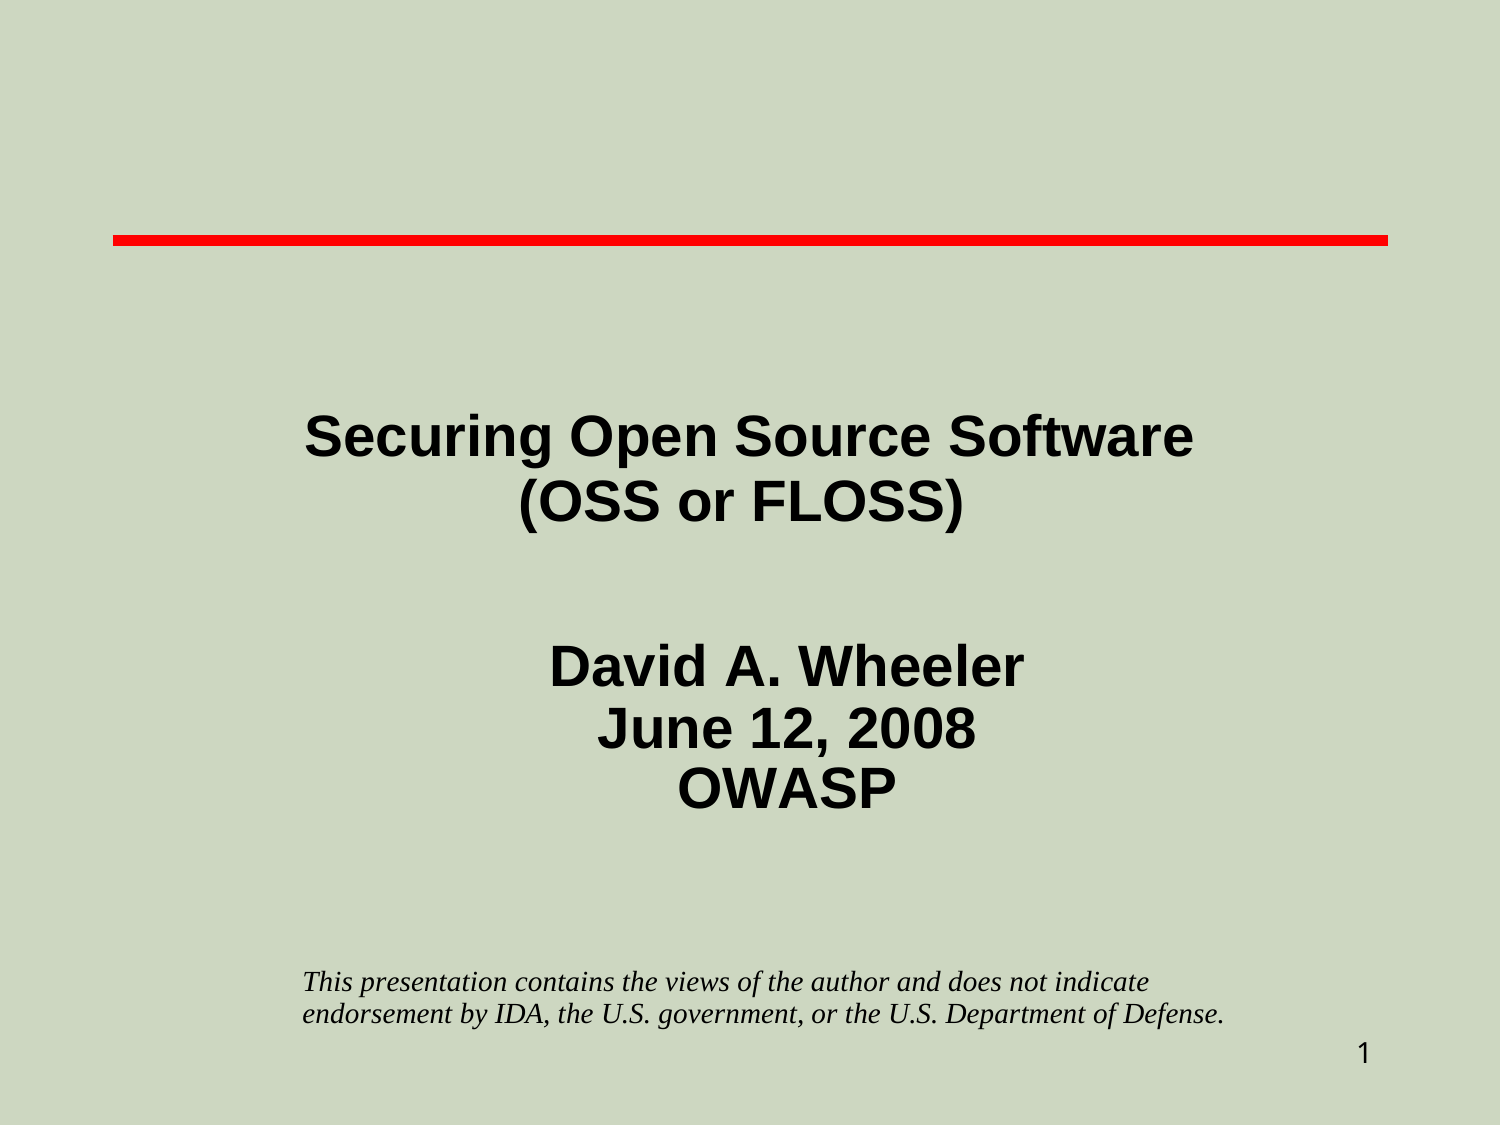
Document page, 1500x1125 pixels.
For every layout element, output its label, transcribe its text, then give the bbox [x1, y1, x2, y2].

title Securing Open Source Software (OSS or FLOSS) [112, 374, 1388, 563]
subtitle David A. Wheeler June 12, 2008 OWASP [225, 637, 1276, 926]
text_box This presentation contains the views of the author and does not indicate endorsement by IDA, the U.S. government, or the U.S. Department of Defense. [287, 957, 1276, 1038]
